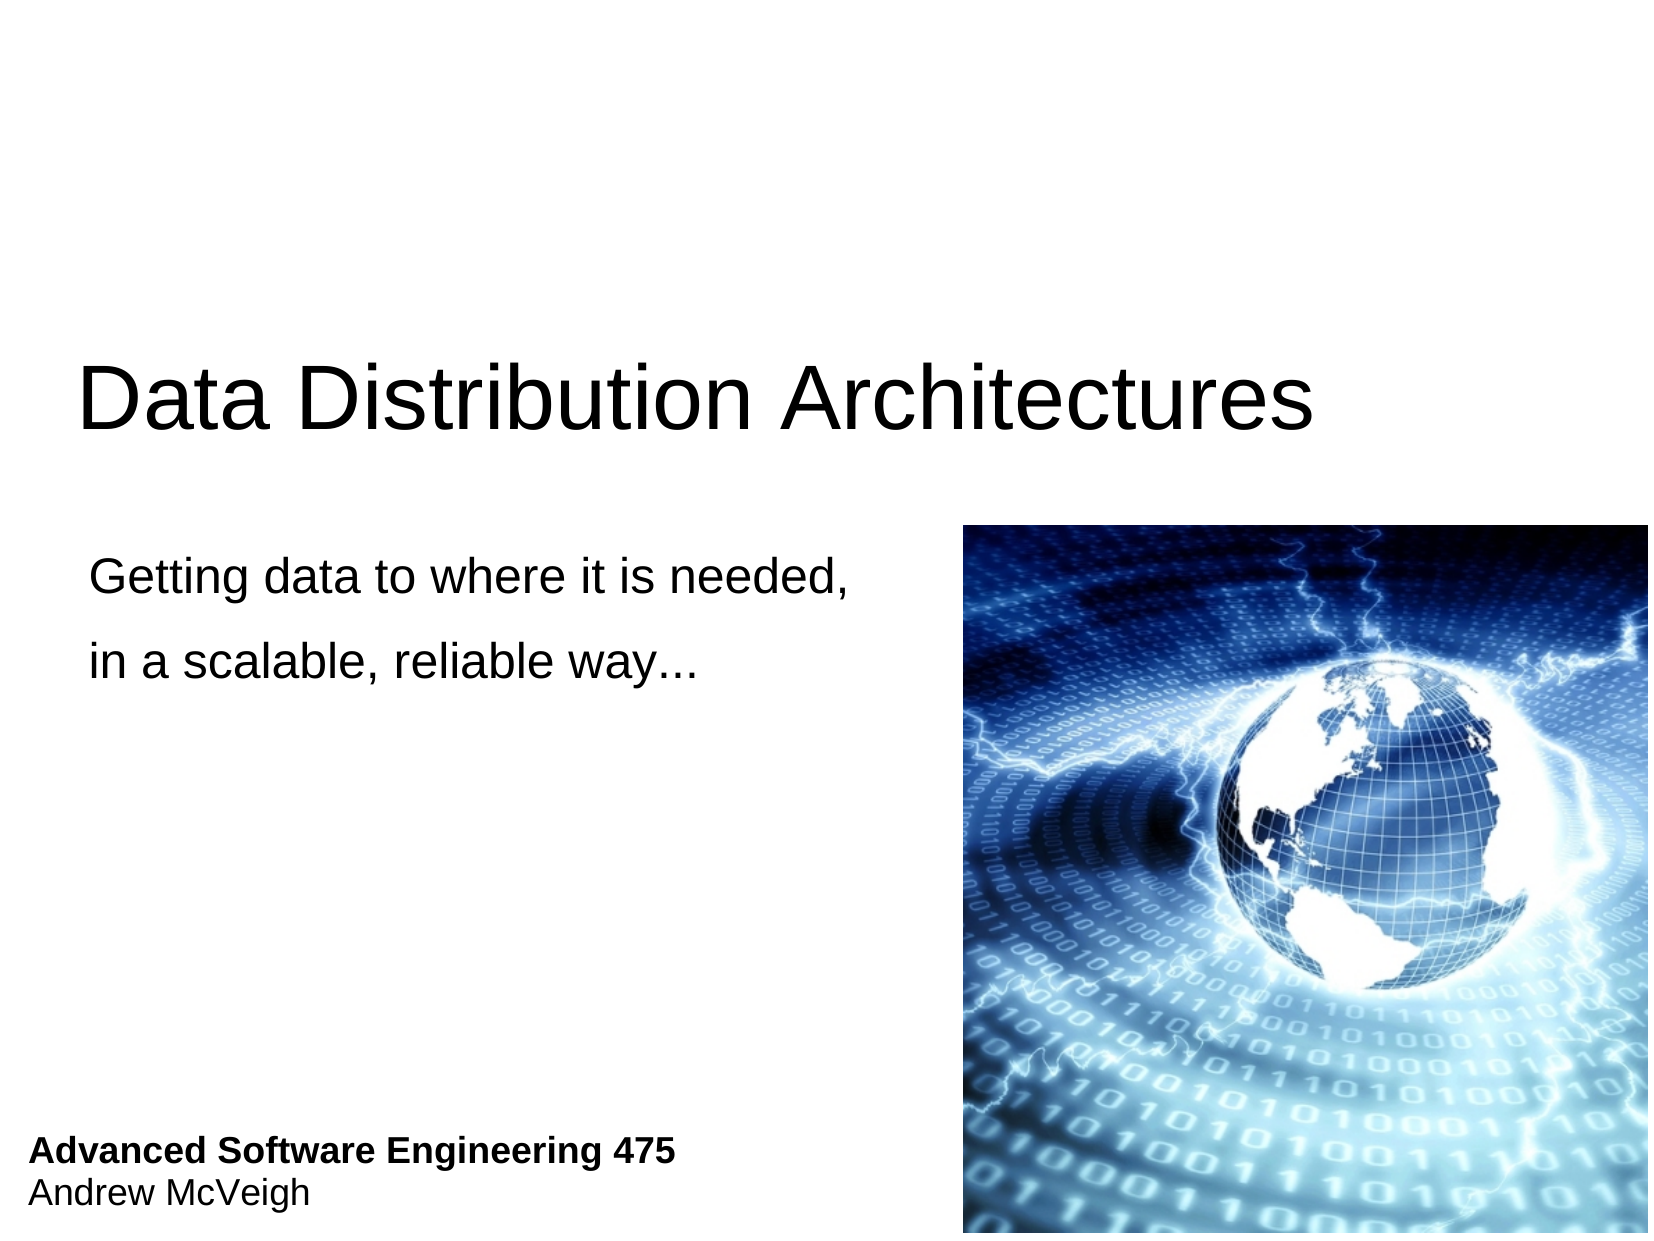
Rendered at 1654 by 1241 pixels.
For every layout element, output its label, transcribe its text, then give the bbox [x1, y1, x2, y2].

text_box Advanced Software Engineering 475 Andrew McVeigh [13, 1122, 691, 1223]
list Getting data to where it is needed, in a scalable, reliable way... [88, 548, 1388, 690]
title Data Distribution Architectures [76, 295, 1613, 501]
picture [963, 525, 1648, 1233]
